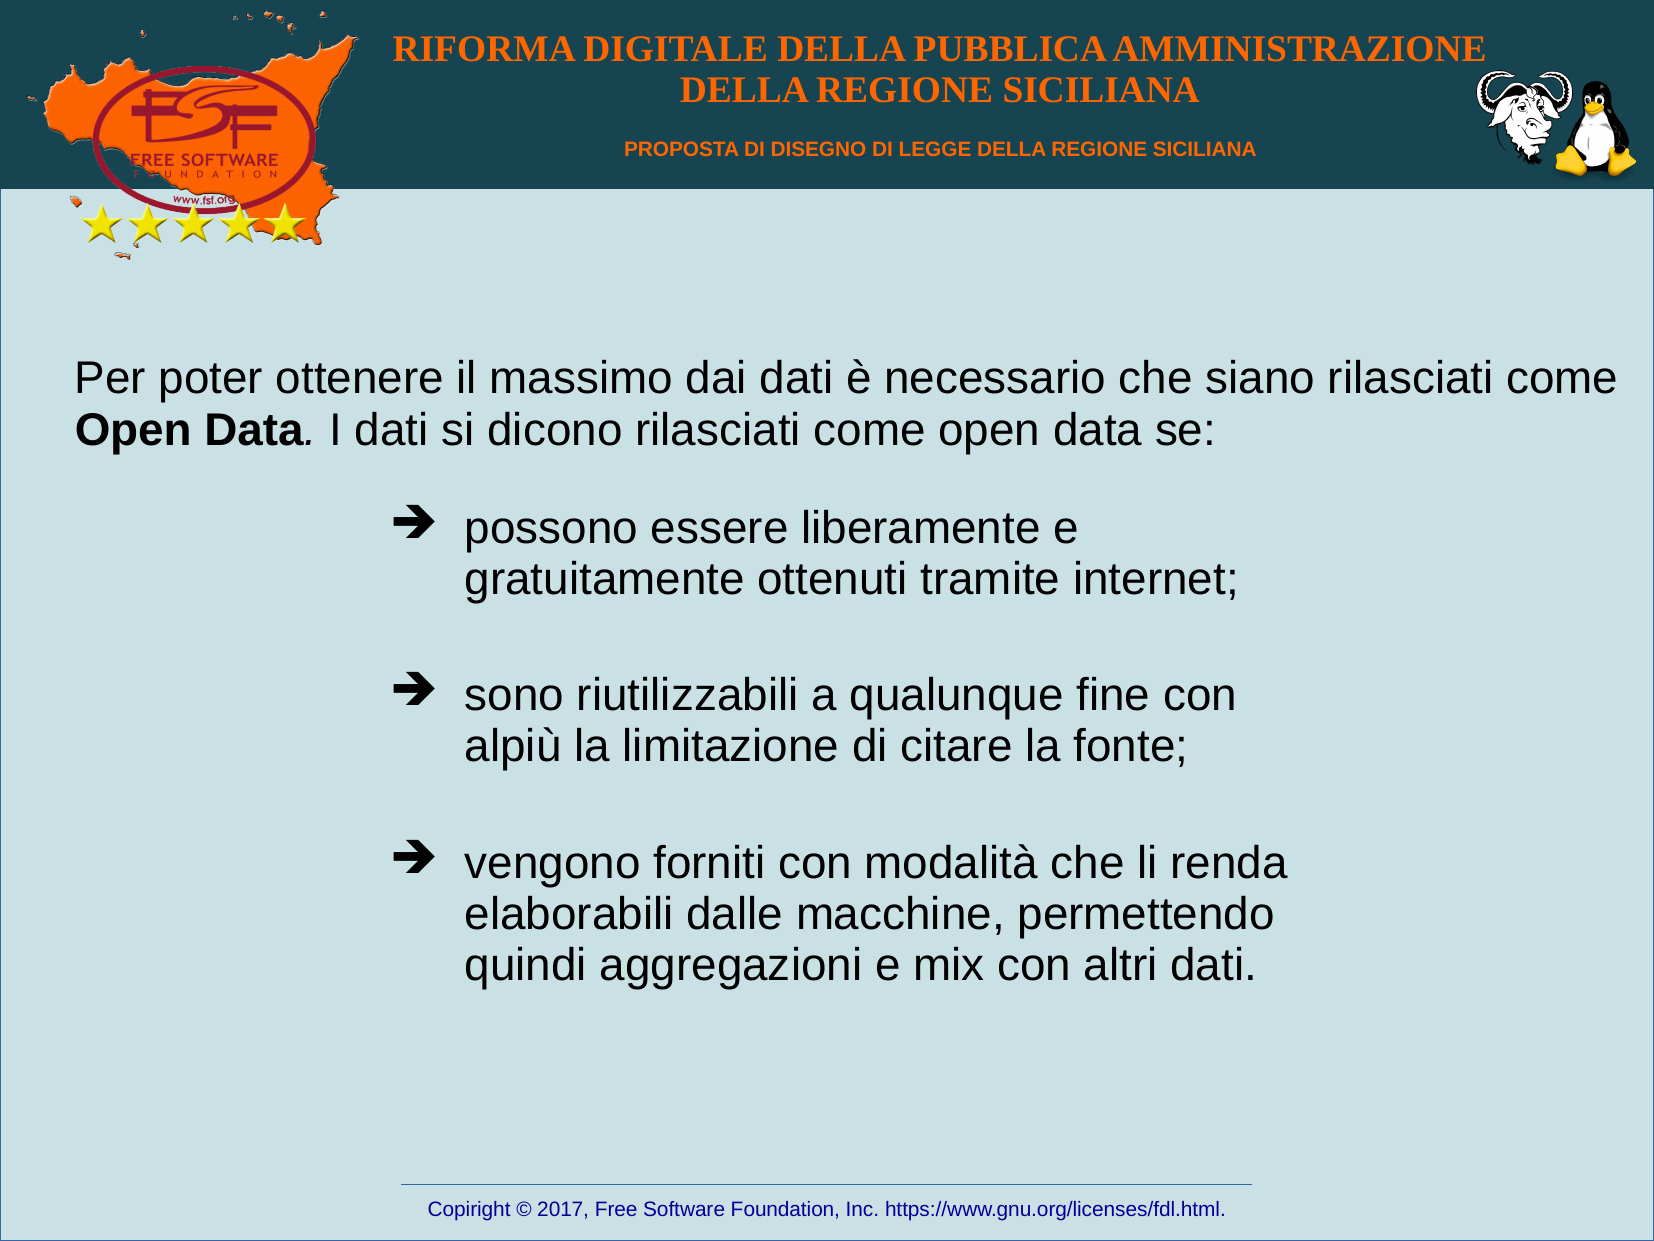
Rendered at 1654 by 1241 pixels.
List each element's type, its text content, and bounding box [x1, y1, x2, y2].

picture [18, 0, 362, 306]
text_box possono essere liberamente e gratuitamente ottenuti tramite internet; sono riutilizzabili a qualunque fine con alpiù la limitazione di citare la fonte; vengono forniti con modalità che li renda elaborabili dalle macchine, permettendo quindi aggregazioni e mix con altri dati. [375, 494, 1306, 1012]
picture [1476, 70, 1636, 182]
text_box Per poter ottenere il massimo dai dati è necessario che siano rilasciati come Open Data. I dati si dicono rilasciati come open data se: [60, 345, 1636, 463]
